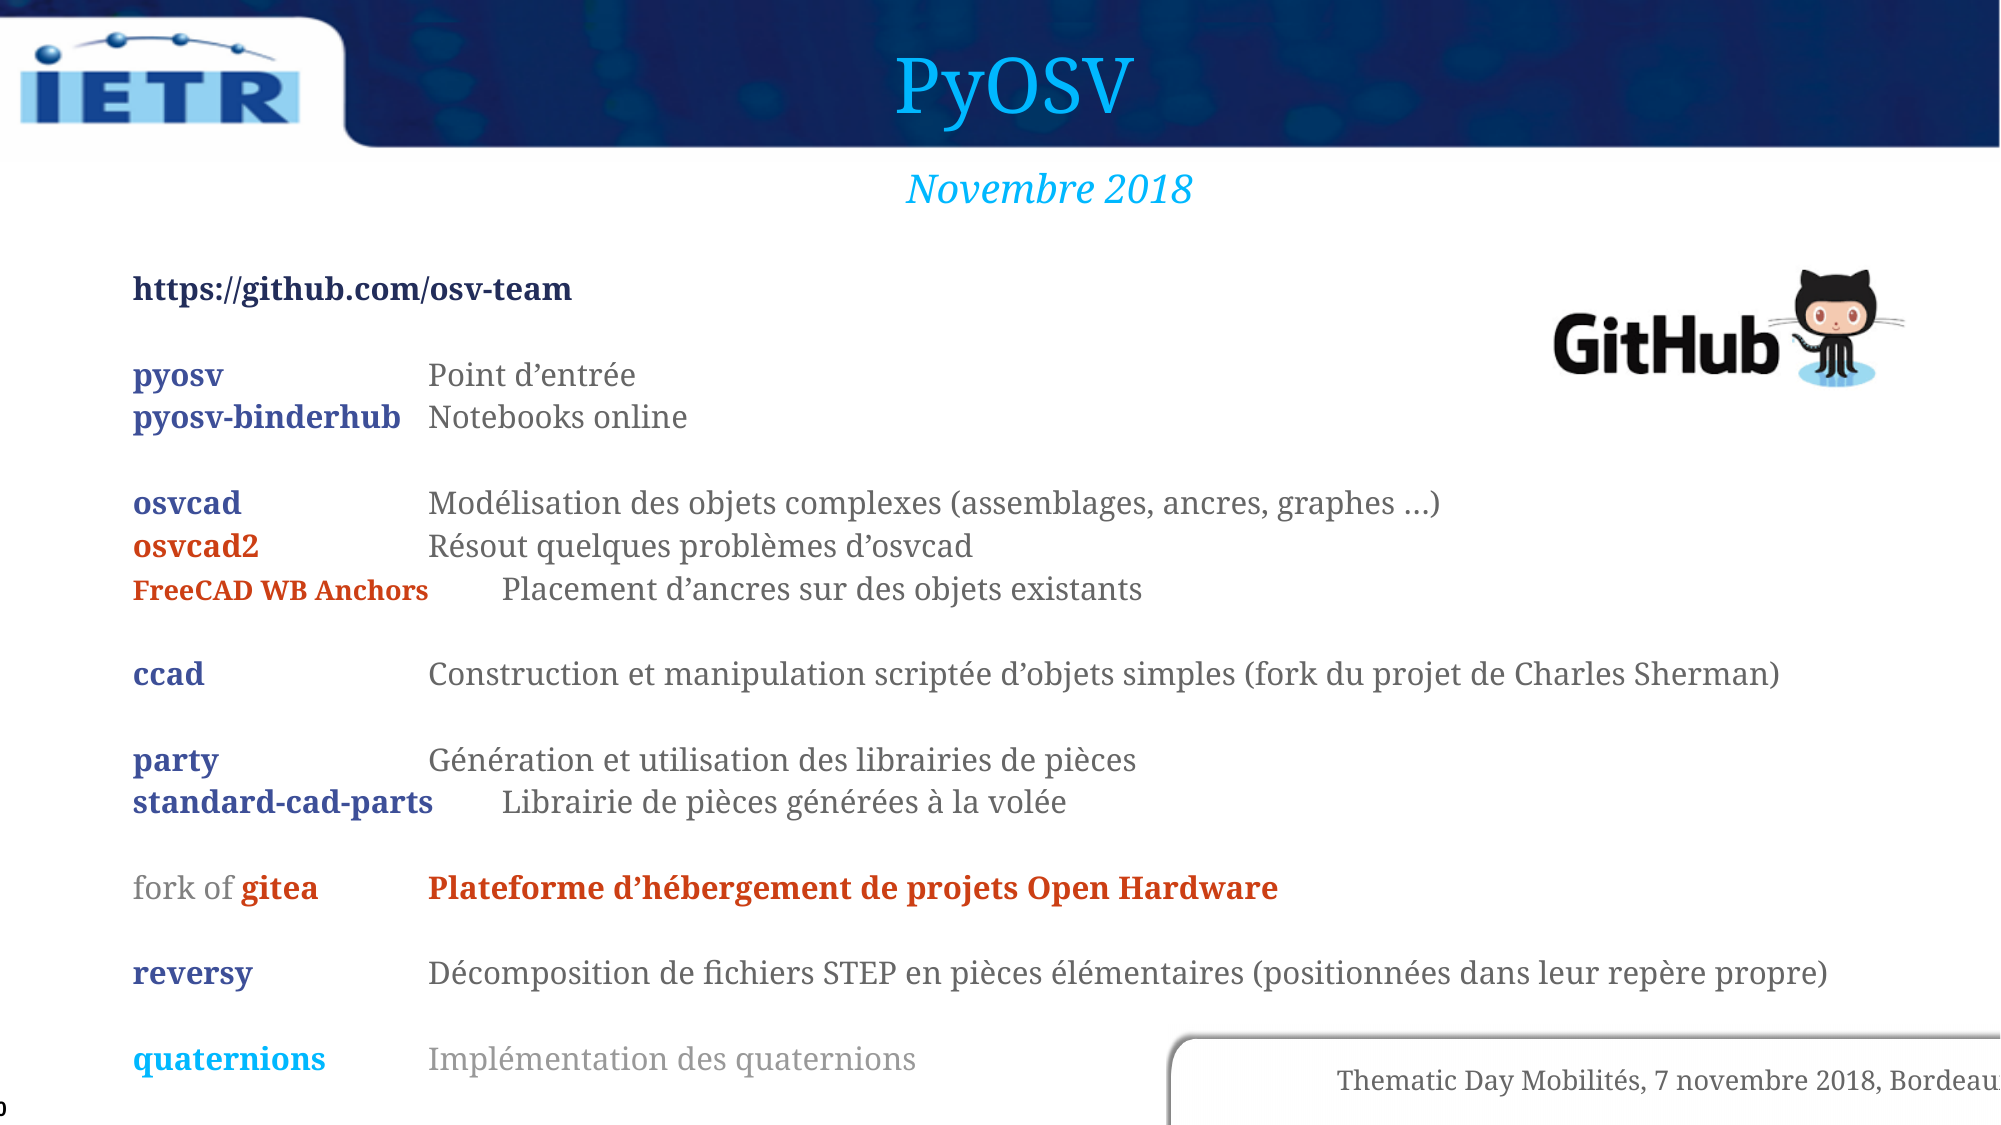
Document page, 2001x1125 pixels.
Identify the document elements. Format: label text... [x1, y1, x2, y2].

picture [1166, 1024, 2001, 1125]
text_box https://github.com/osv-team pyosv Point d’entrée pyosv-binderhub Notebooks online osvcad Modélisation des objets complexes (assemblages, ancres, graphes …) osvcad2 Résout quelques problèmes d’osvcad FreeCAD WB Anchors Placement d’ancres sur des objets existants ccad Construction et manipulation scriptée d’objets simples (fork du projet de Charles Sherman) party Génération et utilisation des librairies de pièces standard-cad-parts Librairie de pièces générées à la volée fork of gitea Plateforme d’hébergement de projets Open Hardware reversy Décomposition de fichiers STEP en pièces élémentaires (positionnées dans leur repère propre) quaternions Implémentation des quaternions [118, 259, 1867, 1111]
picture [0, 0, 2000, 165]
text_box PyOSV [880, 23, 1156, 143]
picture [1545, 221, 1914, 438]
text_box Thematic Day Mobilités, 7 novembre 2018, Bordeaux [1867, 1054, 1982, 1106]
text_box Novembre 2018 [891, 153, 1173, 247]
